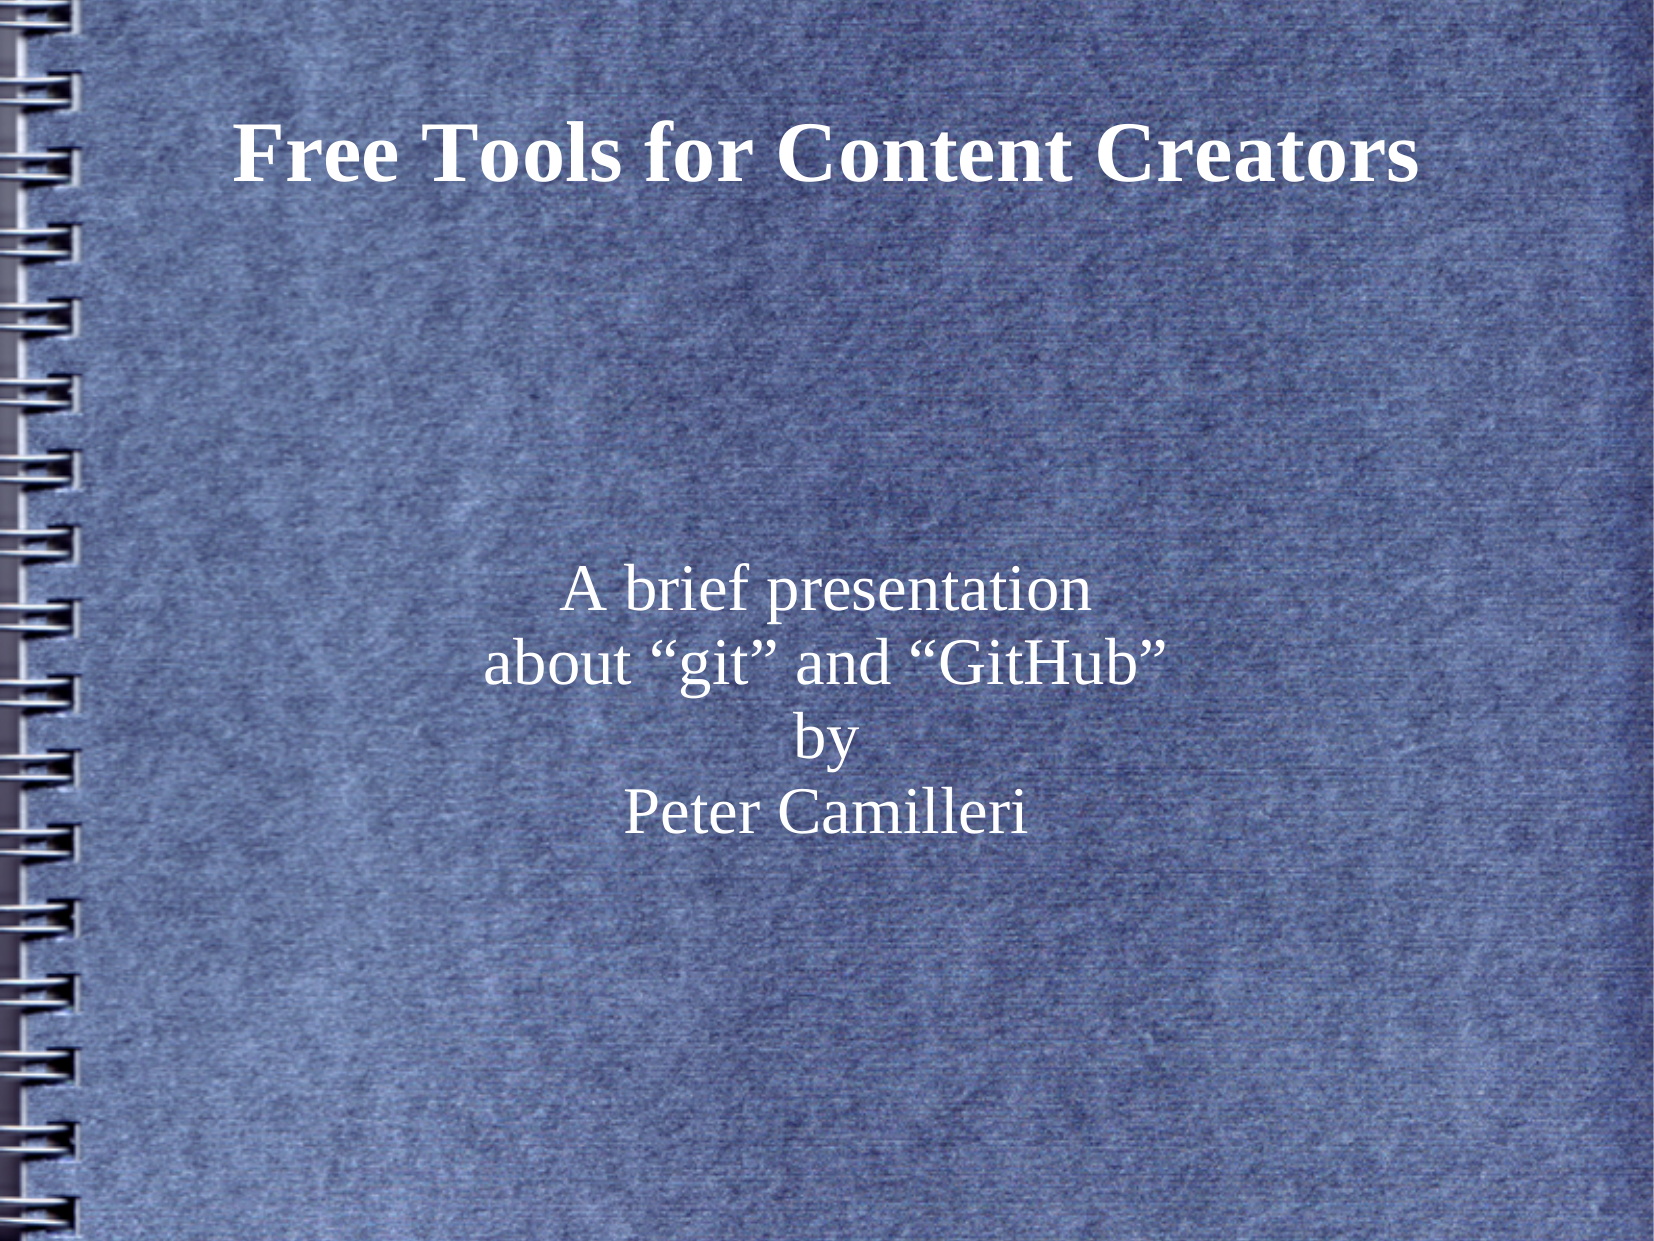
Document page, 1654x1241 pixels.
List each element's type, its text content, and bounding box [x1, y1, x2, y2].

title Free Tools for Content Creators [82, 49, 1571, 257]
picture [0, 0, 1654, 1241]
subtitle A brief presentation about “git” and “GitHub” by Peter Camilleri [82, 290, 1571, 1109]
